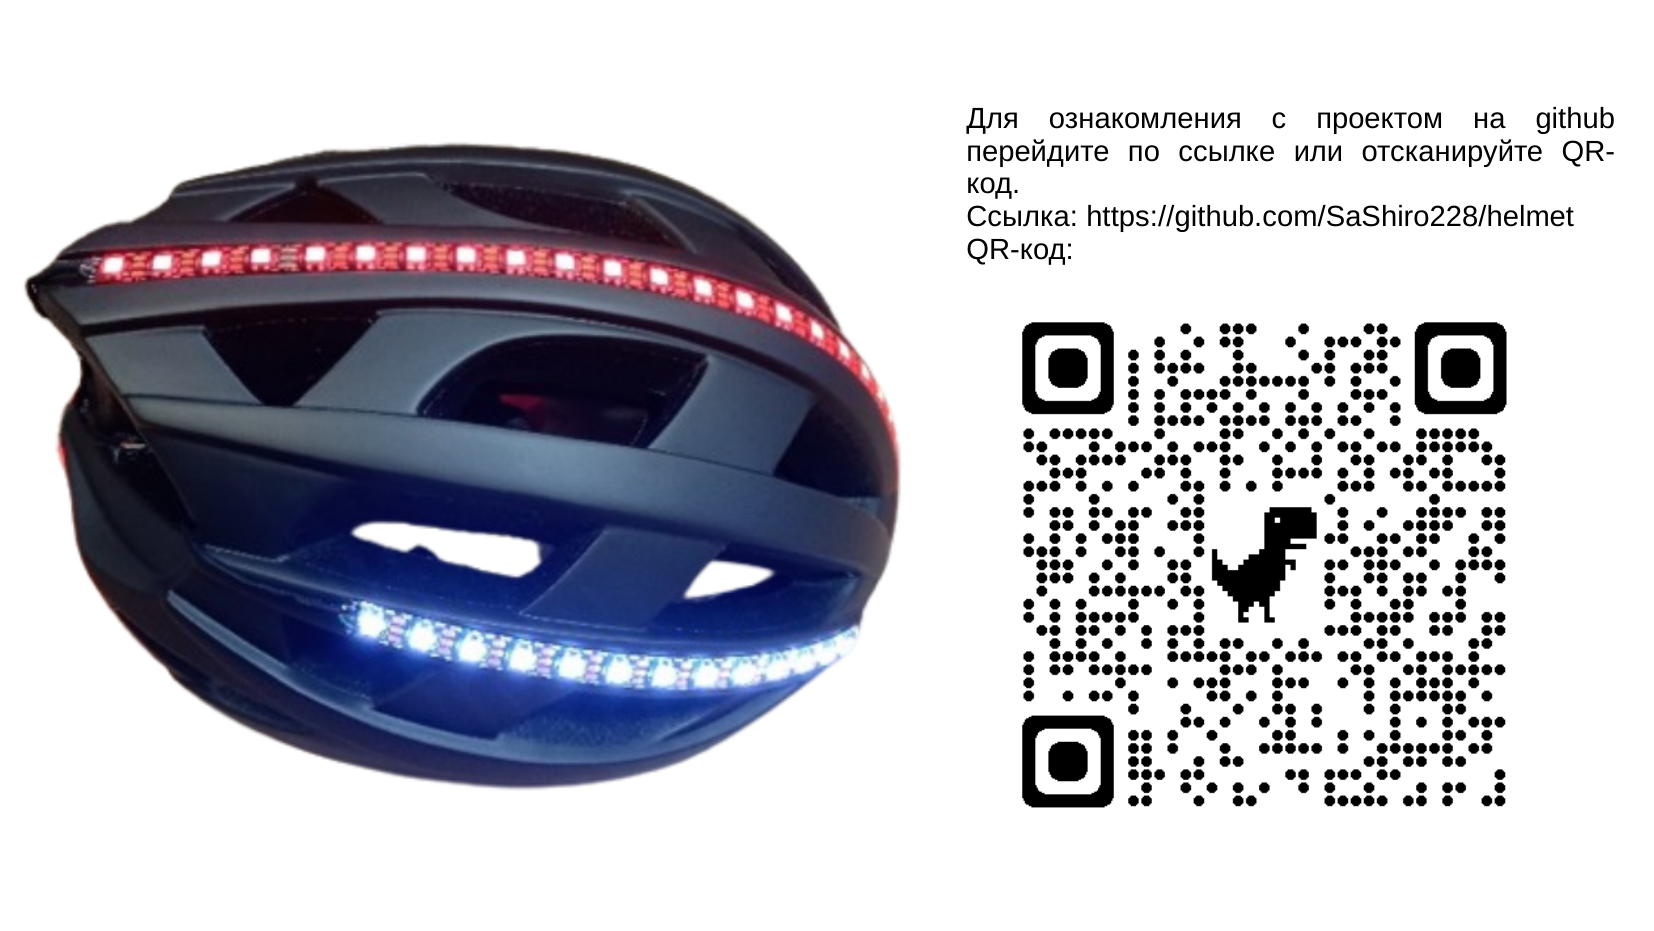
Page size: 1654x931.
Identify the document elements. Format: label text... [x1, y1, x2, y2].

picture [0, 94, 1559, 860]
text_box Для ознакомления с проектом на github перейдите по ссылке или отсканируйте QR-код. Ссылка: https://github.com/SaShiro228/helmet QR-код: [951, 94, 1631, 404]
